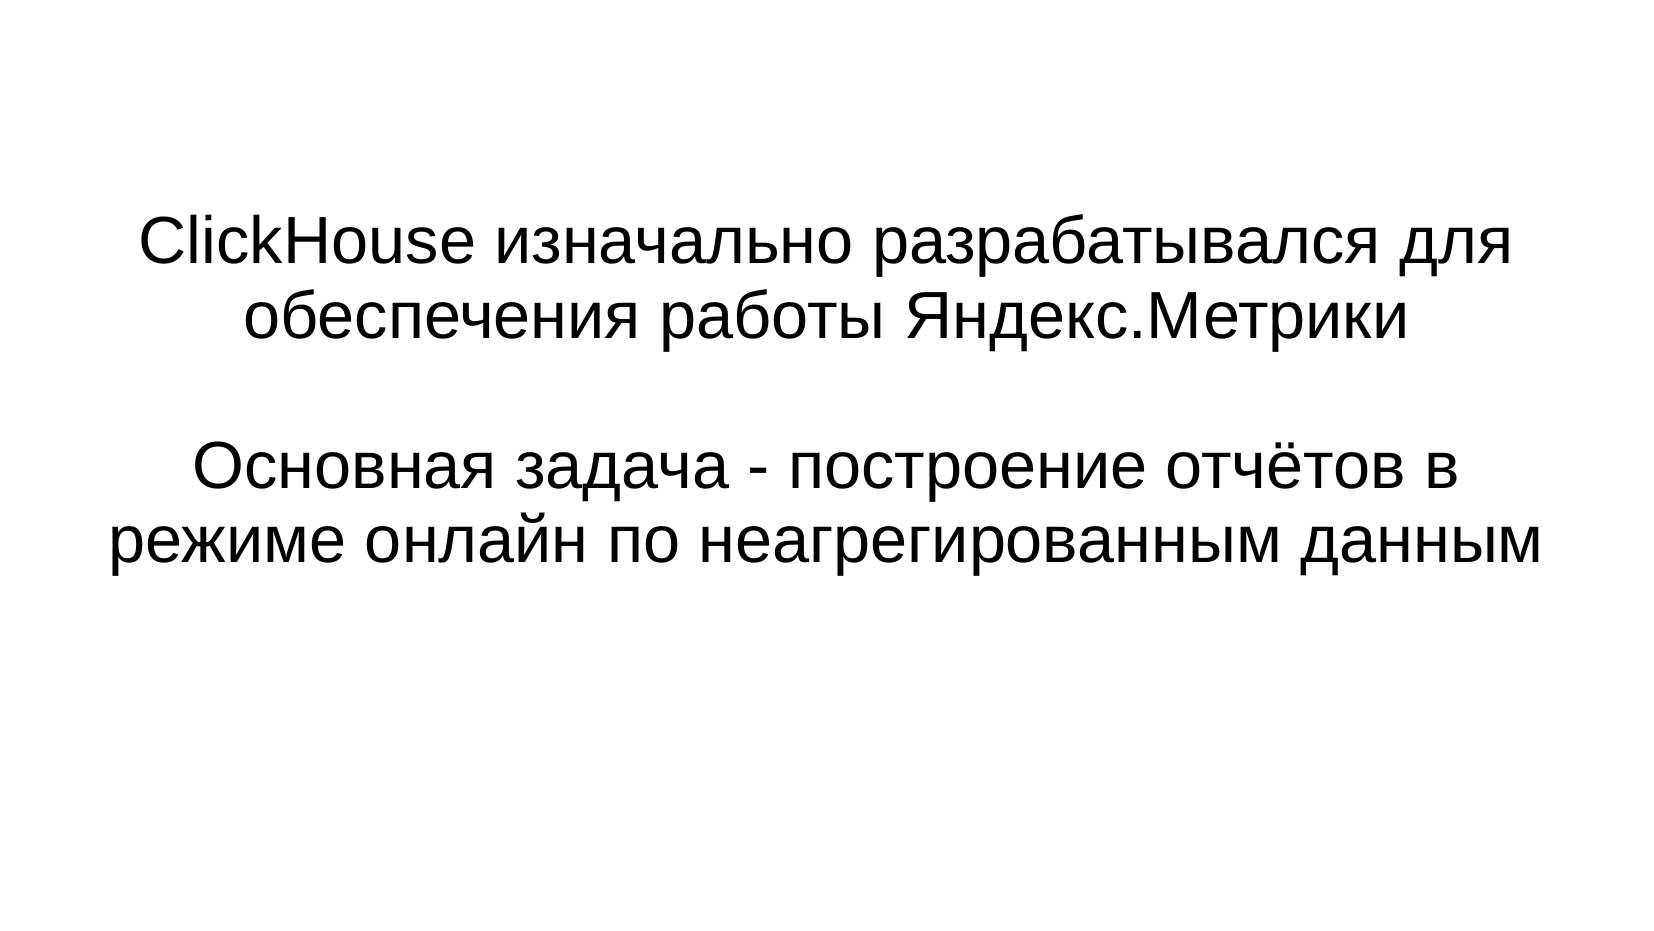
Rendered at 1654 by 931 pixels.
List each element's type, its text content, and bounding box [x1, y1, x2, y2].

subtitle ClickHouse изначально разрабатывался для обеспечения работы Яндекс.Метрики Основная задача - построение отчётов в режиме онлайн по неагрегированным данным [82, 90, 1571, 841]
